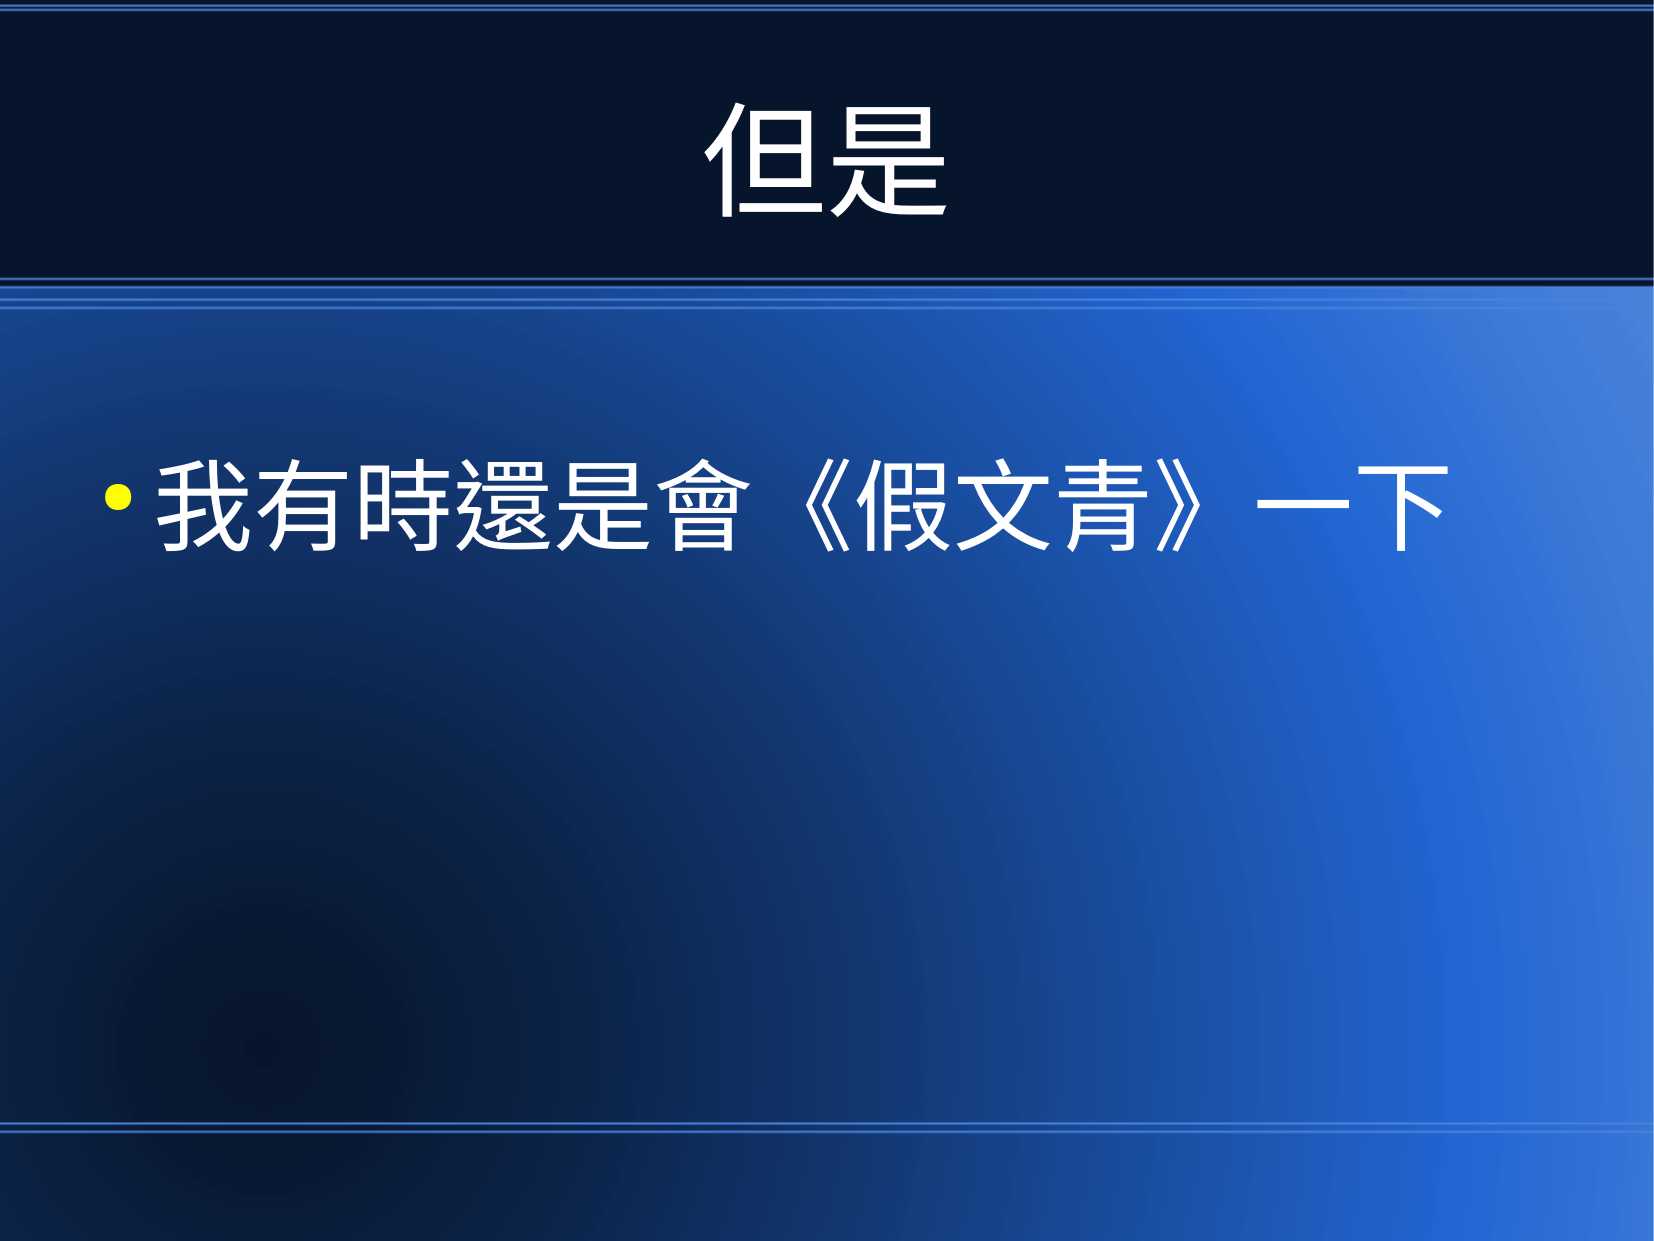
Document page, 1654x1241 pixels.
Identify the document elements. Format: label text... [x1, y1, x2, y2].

picture [0, 0, 1654, 1241]
title 但是 [82, 49, 1571, 257]
list 我有時還是會《假文青》一下 [82, 355, 1571, 1241]
